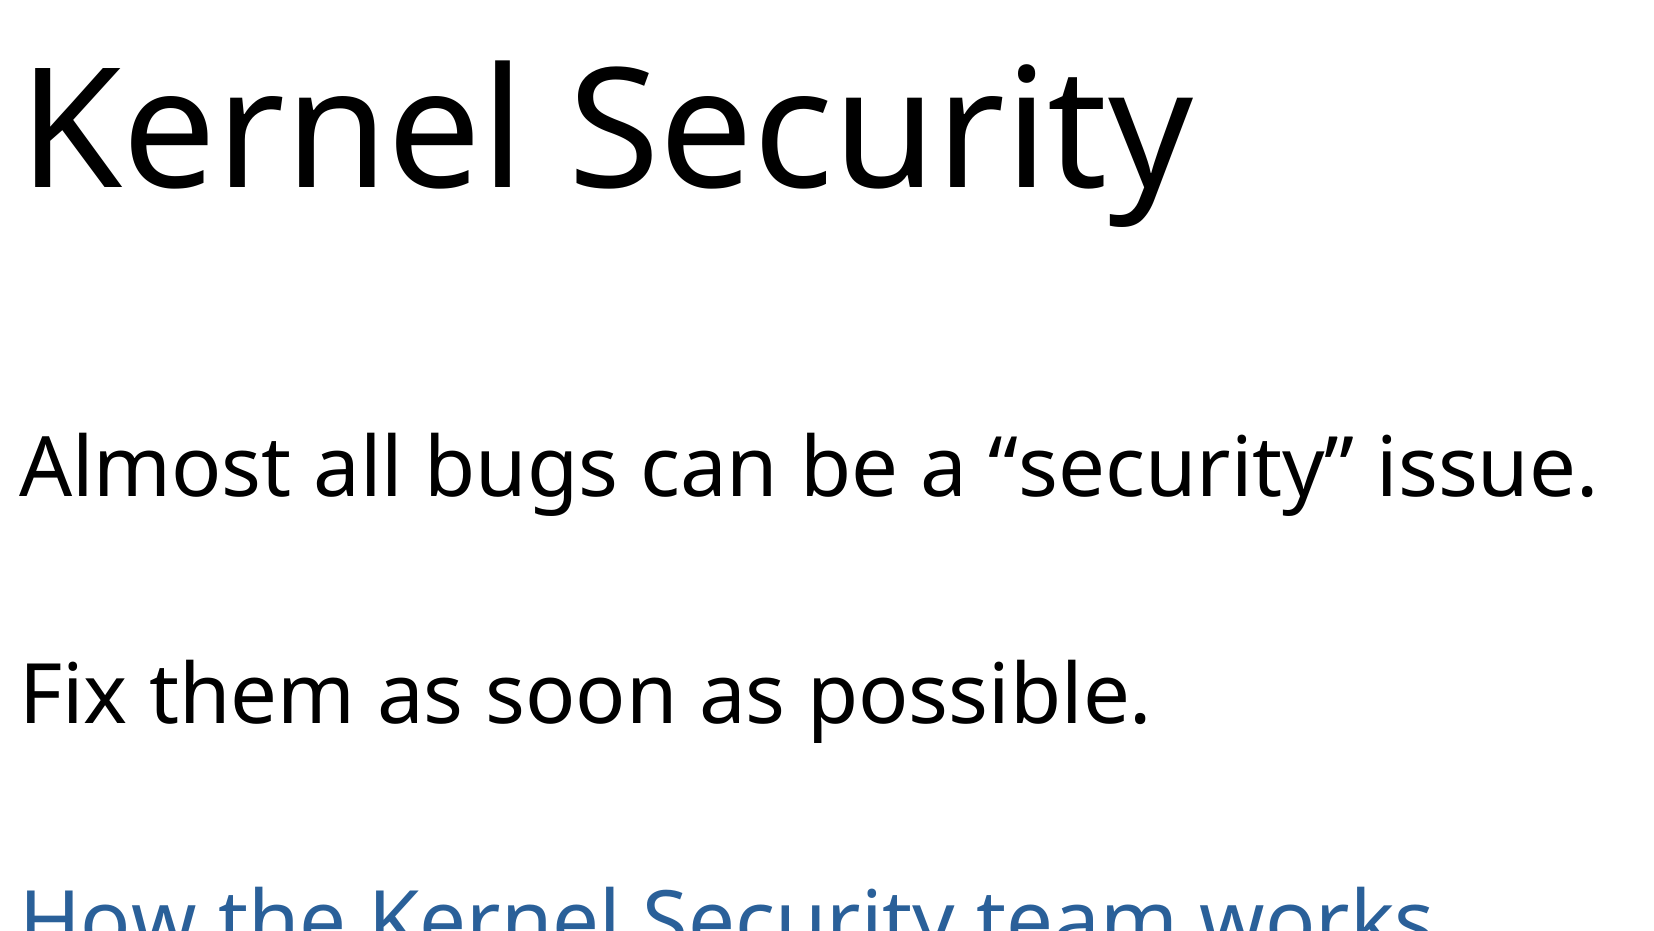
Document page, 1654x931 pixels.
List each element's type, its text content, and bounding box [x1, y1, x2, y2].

text_box Kernel Security Almost all bugs can be a “security” issue. Fix them as soon as possible. How the Kernel Security team works [4, 2, 1654, 867]
